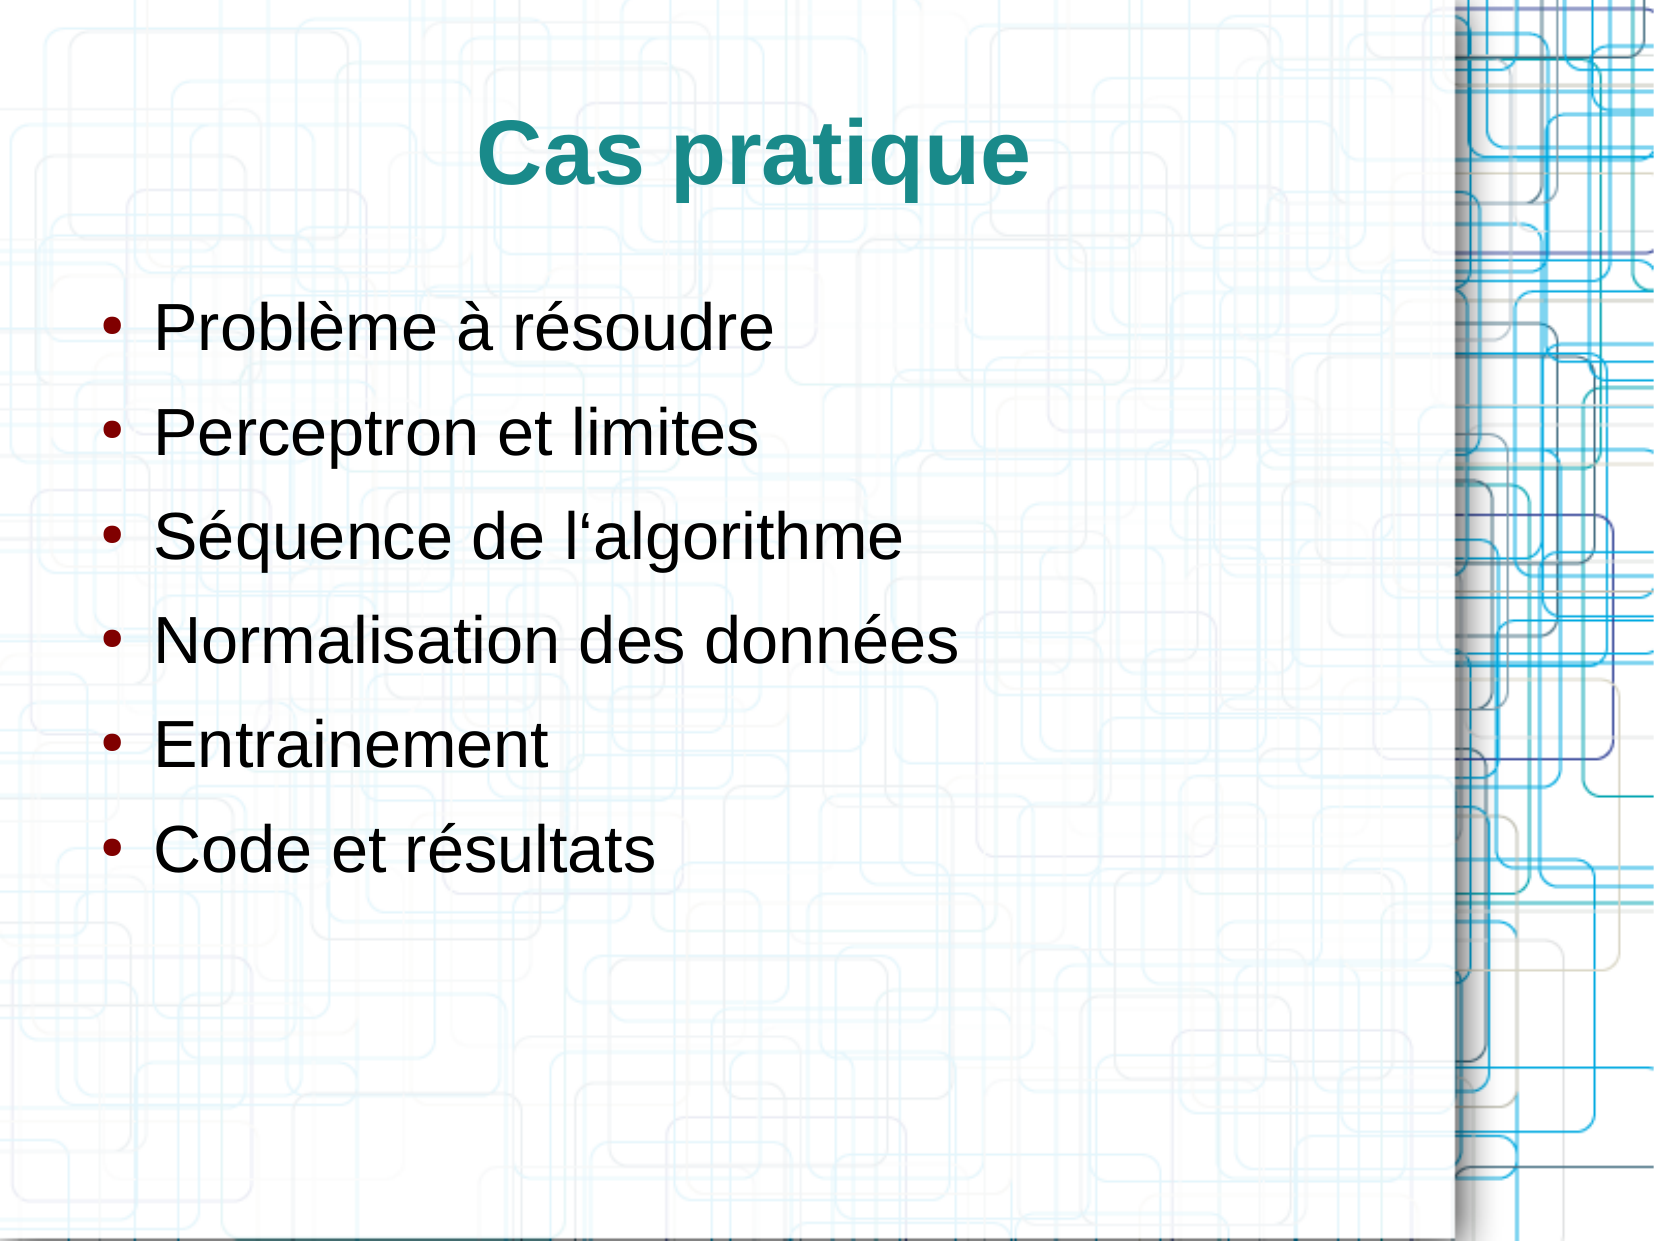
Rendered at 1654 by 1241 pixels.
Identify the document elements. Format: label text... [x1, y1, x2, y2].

title Cas pratique [59, 49, 1418, 257]
list Problème à résoudre Perceptron et limites Séquence de l‘algorithme Normalisation des données Entrainement Code et résultats [82, 290, 1418, 1109]
picture [0, 0, 1654, 1241]
